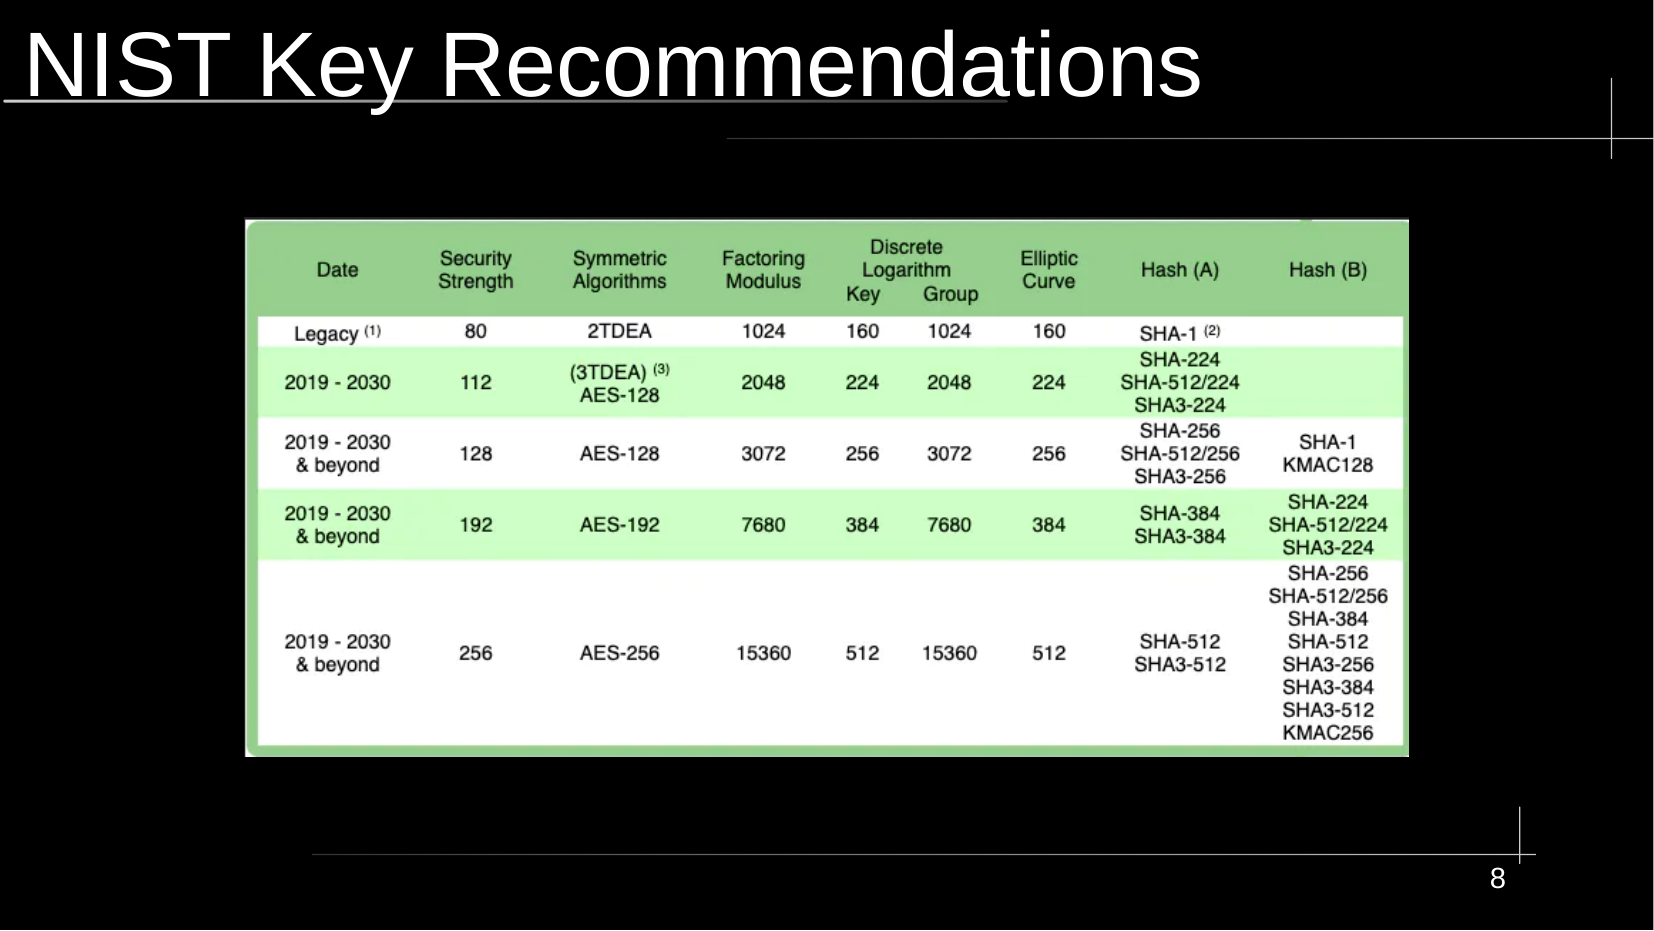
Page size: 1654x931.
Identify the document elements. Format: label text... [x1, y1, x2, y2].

title NIST Key Recommendations [23, 11, 1589, 119]
picture [244, 217, 1409, 758]
